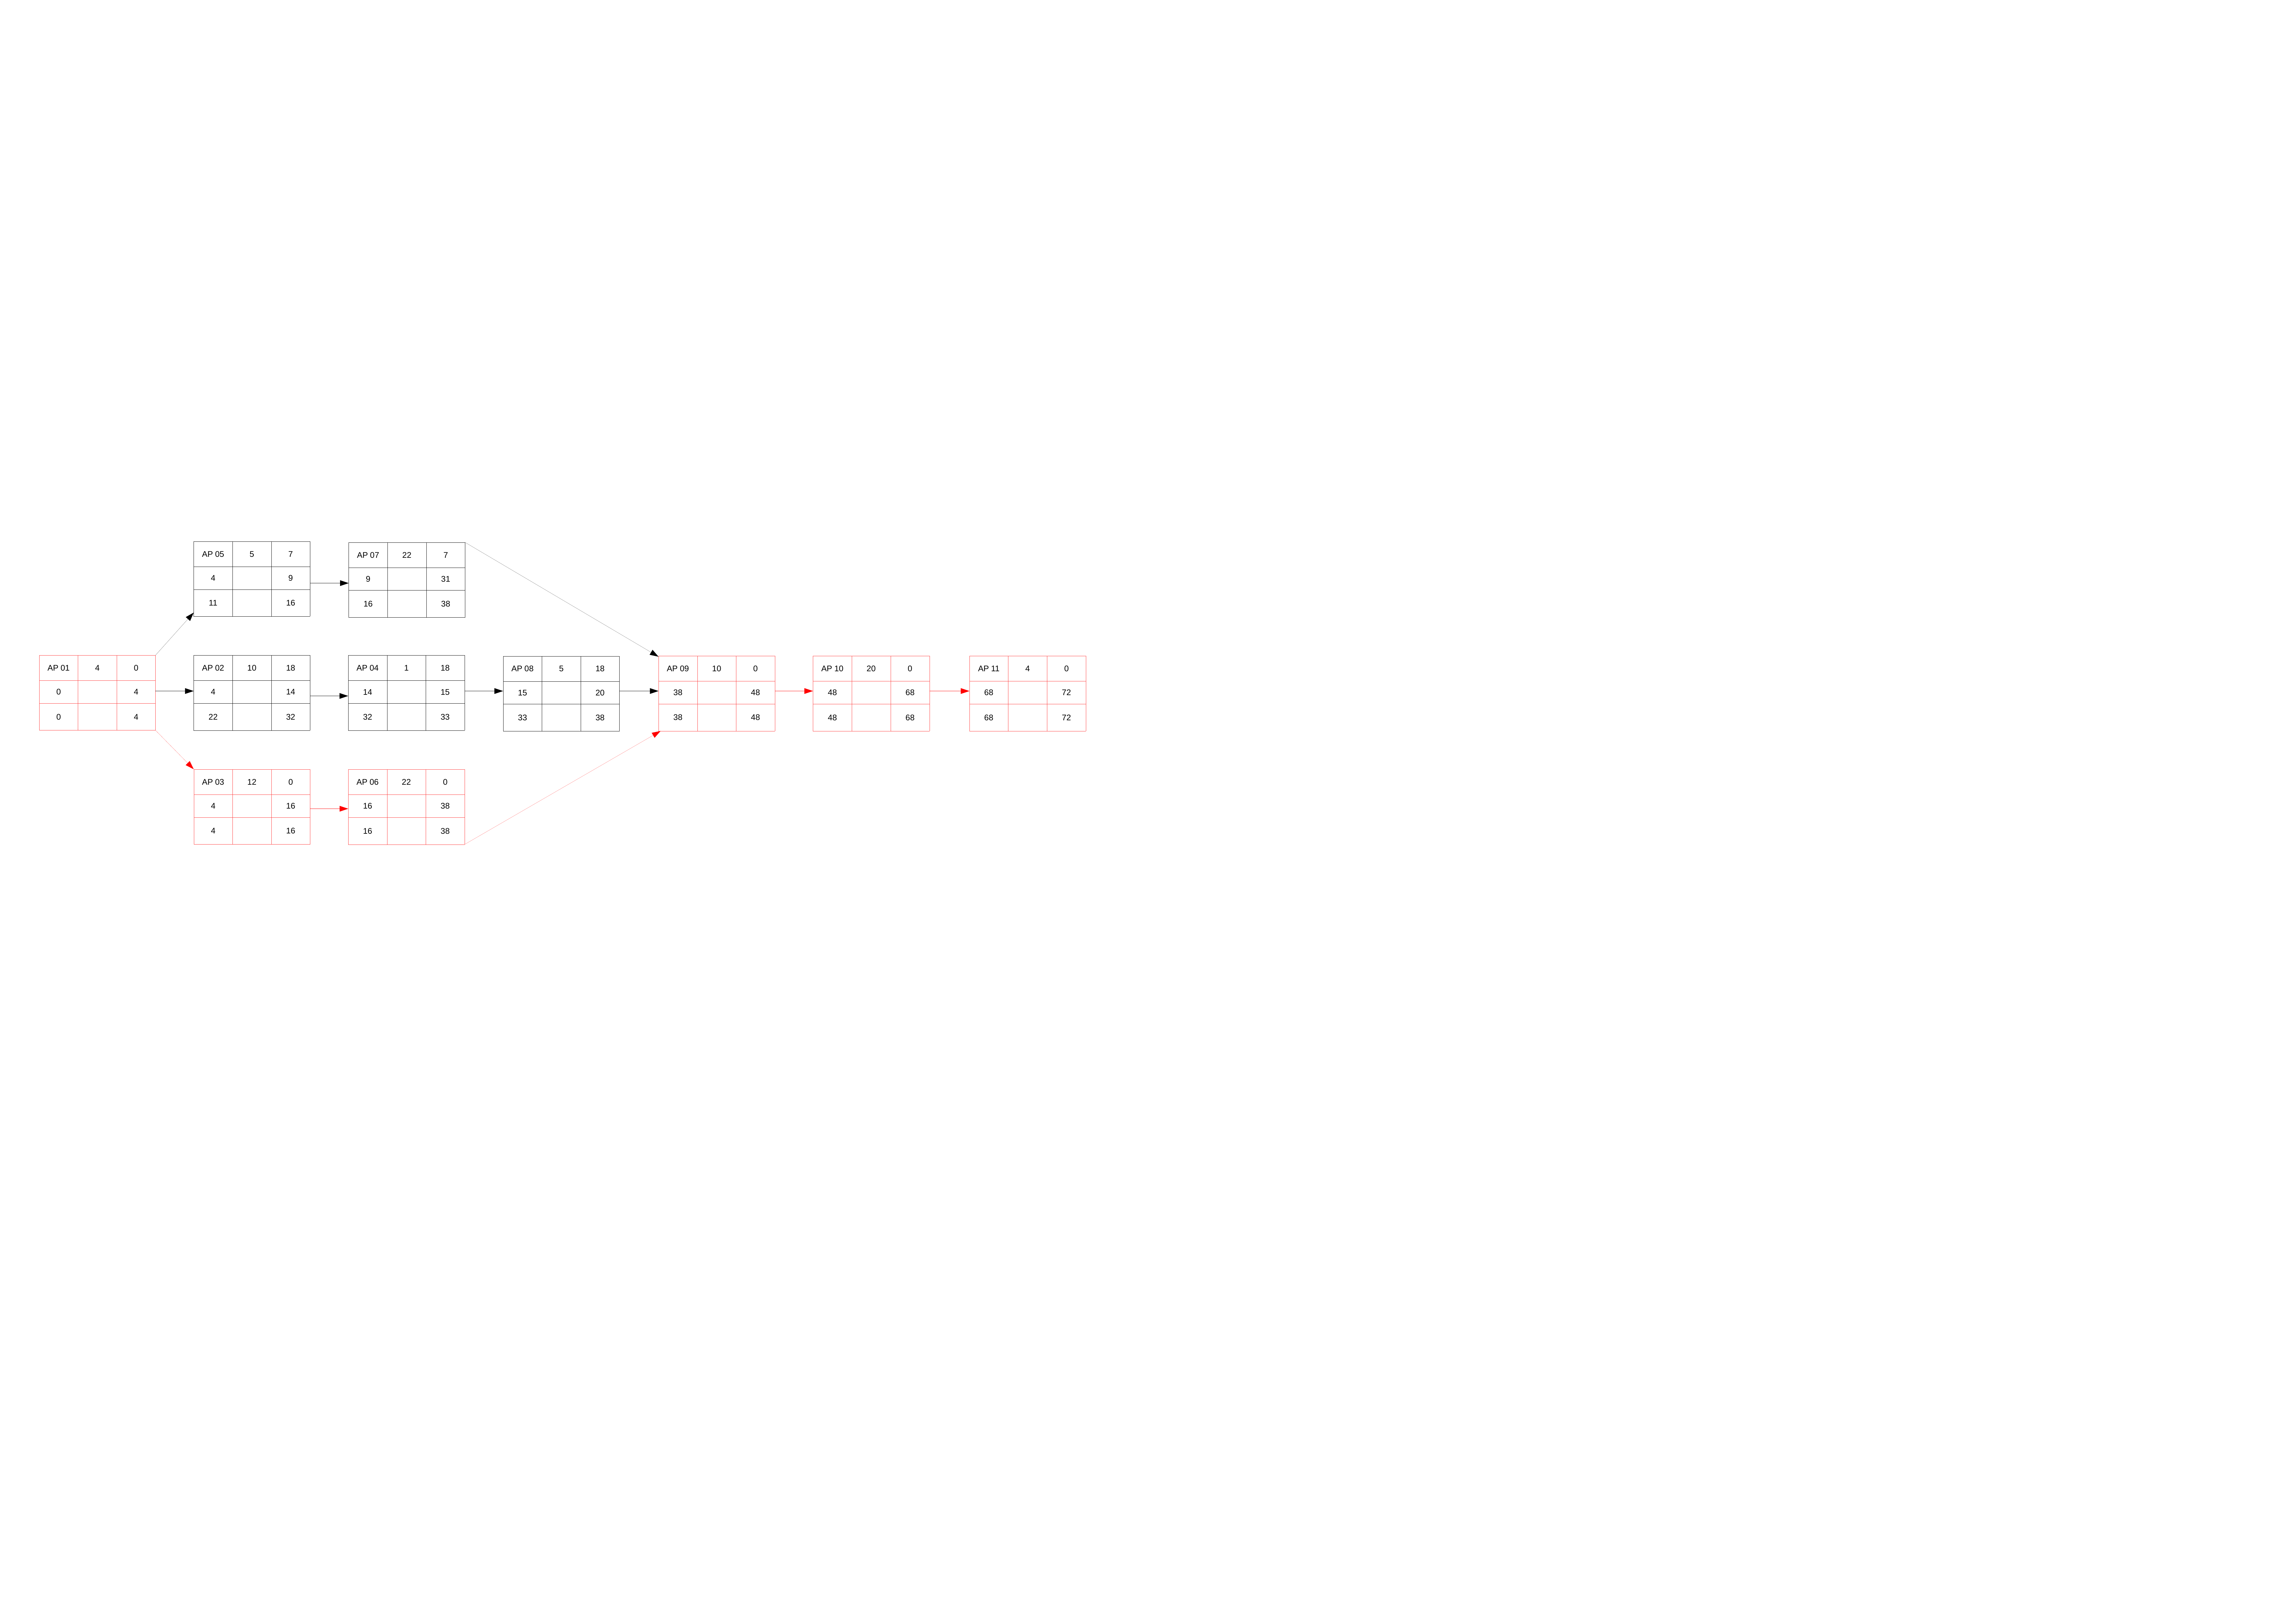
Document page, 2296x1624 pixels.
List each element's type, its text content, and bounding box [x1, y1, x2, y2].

table_cell 22 [194, 704, 232, 730]
table_cell [698, 704, 736, 731]
table_header 0 [272, 770, 310, 795]
table_cell [1008, 704, 1047, 731]
table_cell 14 [272, 681, 310, 703]
table_cell [233, 681, 271, 703]
table_cell 15 [504, 682, 542, 704]
table_header 1 [387, 656, 426, 680]
table_header AP 03 [194, 770, 232, 795]
table_cell 38 [581, 704, 619, 731]
table_cell 33 [426, 704, 465, 730]
table_cell 14 [349, 681, 387, 703]
table_cell 72 [1047, 681, 1086, 704]
table_cell 4 [194, 795, 232, 817]
table_cell 68 [970, 681, 1008, 704]
table_header 0 [891, 656, 930, 681]
table_header AP 09 [659, 656, 697, 681]
table_header 0 [426, 770, 465, 795]
table_header 18 [426, 656, 465, 680]
table_header 7 [427, 543, 465, 568]
table_cell 72 [1047, 704, 1086, 731]
table_header AP 11 [970, 656, 1008, 681]
table_header 0 [736, 656, 775, 681]
table_cell 16 [272, 818, 310, 844]
table_cell 16 [349, 818, 387, 845]
table_header AP 07 [349, 543, 387, 568]
table_header 12 [233, 770, 271, 795]
table_cell 38 [659, 704, 697, 731]
table_cell 4 [194, 818, 232, 844]
table_cell [542, 704, 581, 731]
table_cell [387, 818, 426, 845]
table_cell 68 [891, 704, 930, 731]
table_cell [233, 795, 271, 817]
table_cell 16 [272, 590, 310, 616]
table_cell [233, 818, 271, 844]
table_cell [78, 681, 117, 703]
table_cell [233, 567, 271, 590]
table_cell [387, 704, 426, 730]
table_header 20 [852, 656, 891, 681]
table_cell [698, 681, 736, 704]
table_cell 48 [736, 704, 775, 731]
table_header 10 [698, 656, 736, 681]
table_header 18 [272, 656, 310, 680]
table_header 4 [78, 656, 117, 680]
table_cell [542, 682, 581, 704]
table_cell 38 [427, 590, 465, 617]
table_cell 48 [813, 681, 852, 704]
table_cell 31 [427, 568, 465, 590]
table_cell [852, 681, 891, 704]
table_cell 16 [349, 795, 387, 817]
table_header AP 05 [194, 542, 232, 567]
table_cell [388, 590, 426, 617]
table_cell 16 [349, 590, 387, 617]
table_header 10 [233, 656, 271, 680]
table_header 5 [233, 542, 271, 567]
table_header 0 [1047, 656, 1086, 681]
table_cell 38 [426, 818, 465, 845]
table_cell [387, 681, 426, 703]
table_header 4 [1008, 656, 1047, 681]
table_cell 33 [504, 704, 542, 731]
table_header 0 [117, 656, 155, 680]
table_header AP 01 [40, 656, 78, 680]
table_header 22 [388, 543, 426, 568]
table_cell [388, 568, 426, 590]
table_header AP 10 [813, 656, 852, 681]
table_cell 16 [272, 795, 310, 817]
table_cell [1008, 681, 1047, 704]
table_cell 11 [194, 590, 232, 616]
table_cell 4 [194, 567, 232, 590]
table_cell 48 [736, 681, 775, 704]
table_cell 0 [40, 704, 78, 730]
table_cell 4 [117, 681, 155, 703]
table_header 5 [542, 657, 581, 681]
table_cell 15 [426, 681, 465, 703]
table_header AP 06 [349, 770, 387, 795]
table_header 18 [581, 657, 619, 681]
table_cell [78, 704, 117, 730]
table_header AP 02 [194, 656, 232, 680]
table_header 7 [272, 542, 310, 567]
table_cell 0 [40, 681, 78, 703]
table_cell [852, 704, 891, 731]
table_header AP 04 [349, 656, 387, 680]
table_cell 9 [272, 567, 310, 590]
table_cell 4 [194, 681, 232, 703]
table_cell 20 [581, 682, 619, 704]
table_cell [233, 590, 271, 616]
table_header 22 [387, 770, 426, 795]
table_cell 68 [891, 681, 930, 704]
table_cell [233, 704, 271, 730]
table_header AP 08 [504, 657, 542, 681]
table_cell 38 [426, 795, 465, 817]
table_cell 38 [659, 681, 697, 704]
table_cell 48 [813, 704, 852, 731]
table_cell 32 [349, 704, 387, 730]
table_cell 4 [117, 704, 155, 730]
table_cell 68 [970, 704, 1008, 731]
table_cell 9 [349, 568, 387, 590]
table_cell [387, 795, 426, 817]
table_cell 32 [272, 704, 310, 730]
